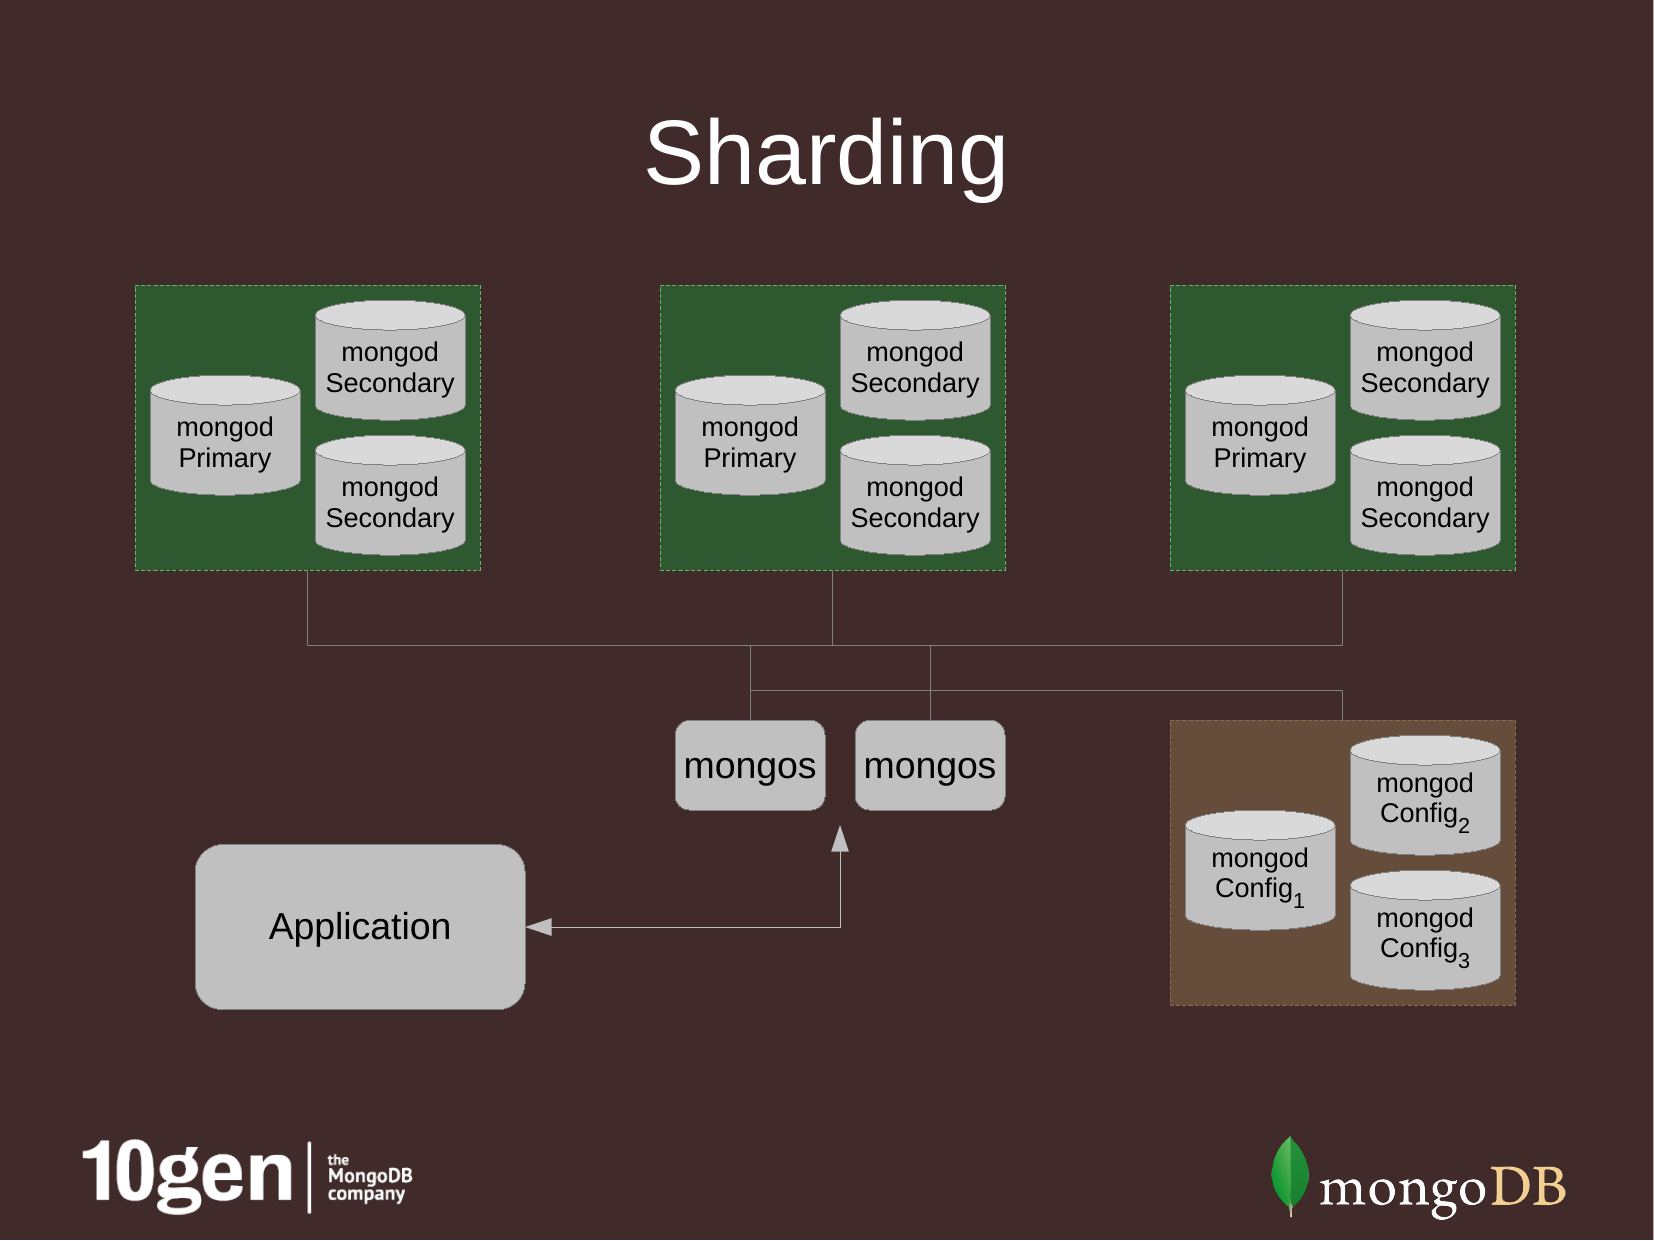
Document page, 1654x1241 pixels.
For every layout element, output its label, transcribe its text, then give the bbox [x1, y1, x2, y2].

text_box [1170, 720, 1516, 1006]
text_box mongod Config3 [1350, 886, 1501, 991]
text_box mongod Primary [150, 391, 301, 496]
text_box mongod Primary [675, 391, 826, 496]
picture [82, 1139, 413, 1215]
text_box mongod Config1 [1185, 826, 1336, 931]
text_box [660, 705, 1021, 826]
text_box Application [195, 844, 526, 1010]
title Sharding [82, 49, 1571, 257]
text_box [135, 285, 481, 571]
picture [1260, 1124, 1576, 1230]
text_box mongod Secondary [315, 316, 466, 421]
text_box [660, 285, 1006, 571]
text_box mongod Secondary [1350, 451, 1501, 556]
text_box [1170, 285, 1516, 571]
text_box mongod Secondary [1350, 316, 1501, 421]
text_box mongod Secondary [315, 451, 466, 556]
text_box mongod Secondary [840, 451, 991, 556]
text_box mongos [675, 720, 826, 811]
text_box mongod Secondary [840, 316, 991, 421]
text_box mongos [855, 720, 1006, 811]
text_box mongod Primary [1185, 391, 1336, 496]
text_box mongod Config2 [1350, 751, 1501, 856]
